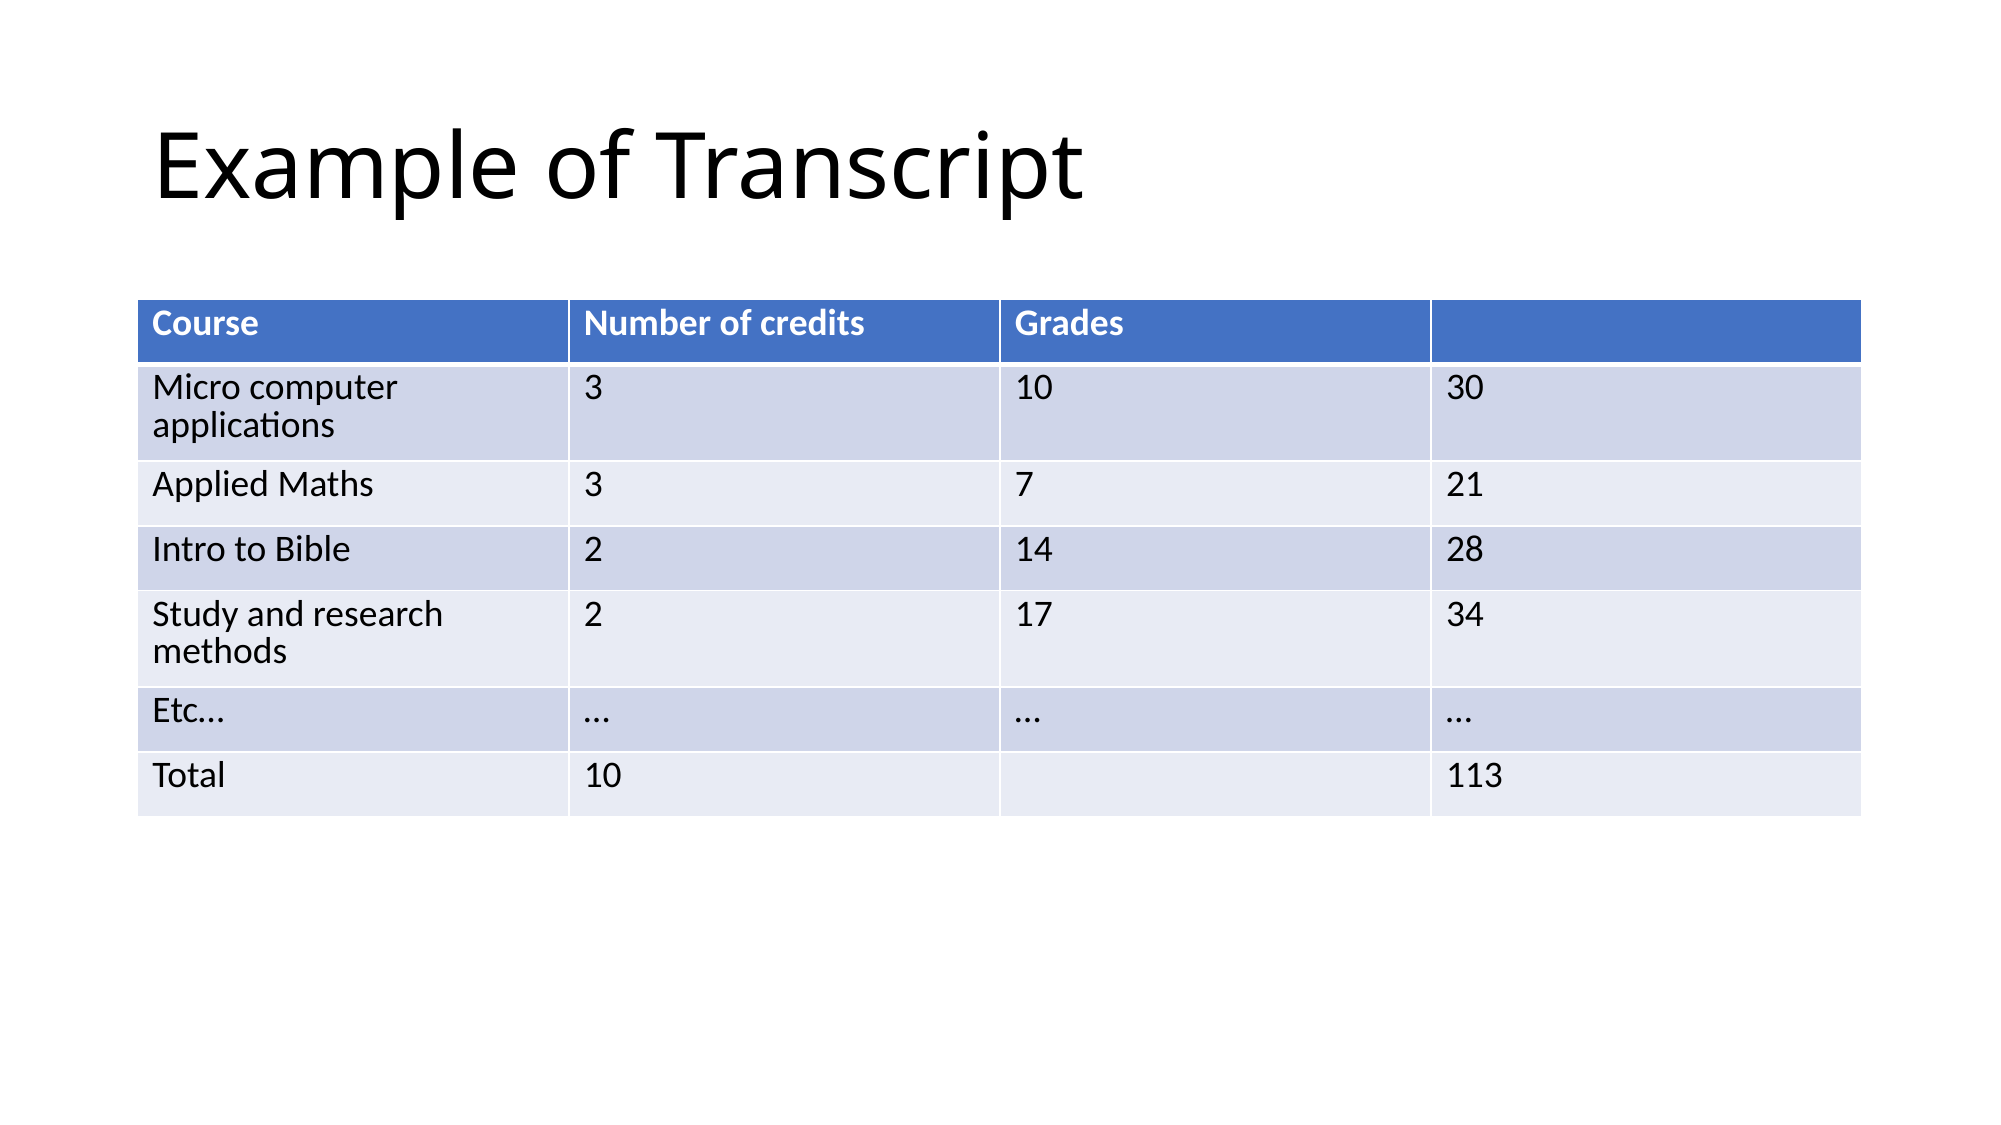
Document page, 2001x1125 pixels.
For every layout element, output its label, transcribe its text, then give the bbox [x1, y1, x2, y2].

table_header [1432, 300, 1861, 362]
table_cell 2 [570, 591, 999, 686]
table_cell 14 [1001, 527, 1430, 590]
table_cell Study and research methods [138, 591, 568, 686]
table_cell 10 [570, 753, 999, 816]
table_cell Applied Maths [138, 462, 568, 525]
table_cell 7 [1001, 462, 1430, 525]
table_cell 3 [570, 367, 999, 460]
table_cell [1001, 753, 1430, 816]
table_cell 30 [1432, 367, 1861, 460]
table_cell 2 [570, 527, 999, 590]
table_cell Micro computer applications [138, 367, 568, 460]
table_cell 3 [570, 462, 999, 525]
table_cell … [570, 688, 999, 751]
table_cell 34 [1432, 591, 1861, 686]
table_cell Total [138, 753, 568, 816]
table_cell … [1432, 688, 1861, 751]
table_cell 21 [1432, 462, 1861, 525]
table_cell 28 [1432, 527, 1861, 590]
table_header Course [138, 300, 568, 362]
table_cell 10 [1001, 367, 1430, 460]
table_cell Intro to Bible [138, 527, 568, 590]
table_cell … [1001, 688, 1430, 751]
table_cell 17 [1001, 591, 1430, 686]
title Example of Transcript [137, 59, 1863, 278]
table_header Number of credits [570, 300, 999, 362]
table_cell Etc… [138, 688, 568, 751]
table_header Grades [1001, 300, 1430, 362]
table_cell 113 [1432, 753, 1861, 816]
